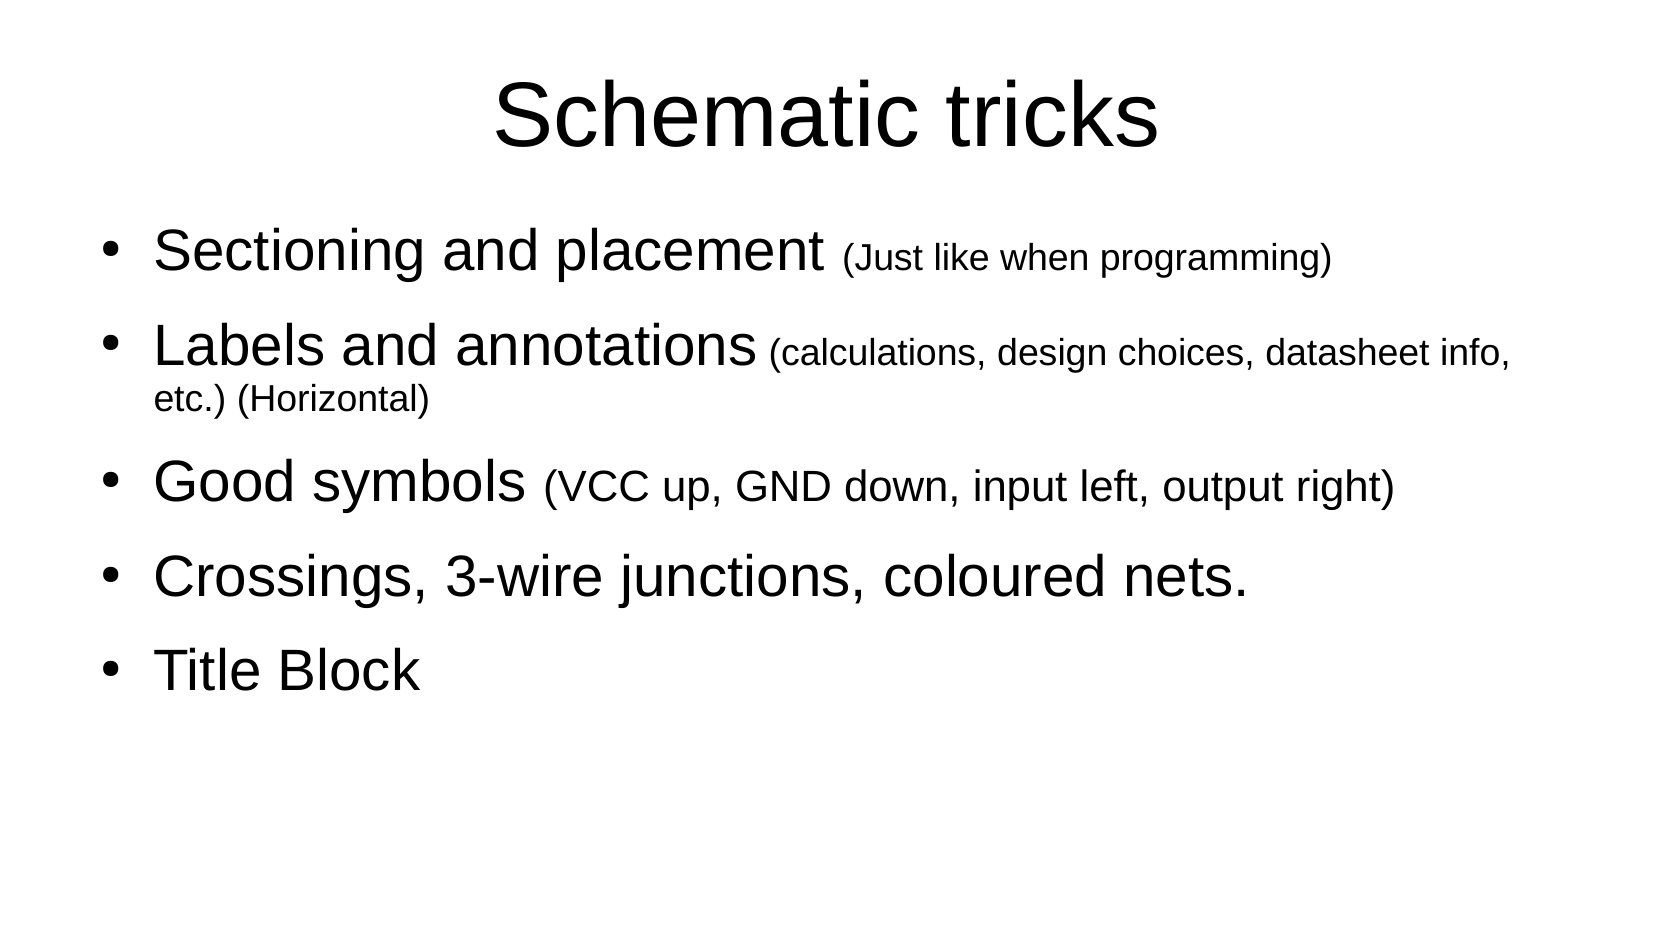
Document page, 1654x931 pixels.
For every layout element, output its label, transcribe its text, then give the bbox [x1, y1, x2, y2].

list Sectioning and placement (Just like when programming) Labels and annotations (calculations, design choices, datasheet info, etc.) (Horizontal) Good symbols (VCC up, GND down, input left, output right) Crossings, 3-wire junctions, coloured nets. Title Block [82, 217, 1571, 758]
title Schematic tricks [82, 37, 1571, 193]
